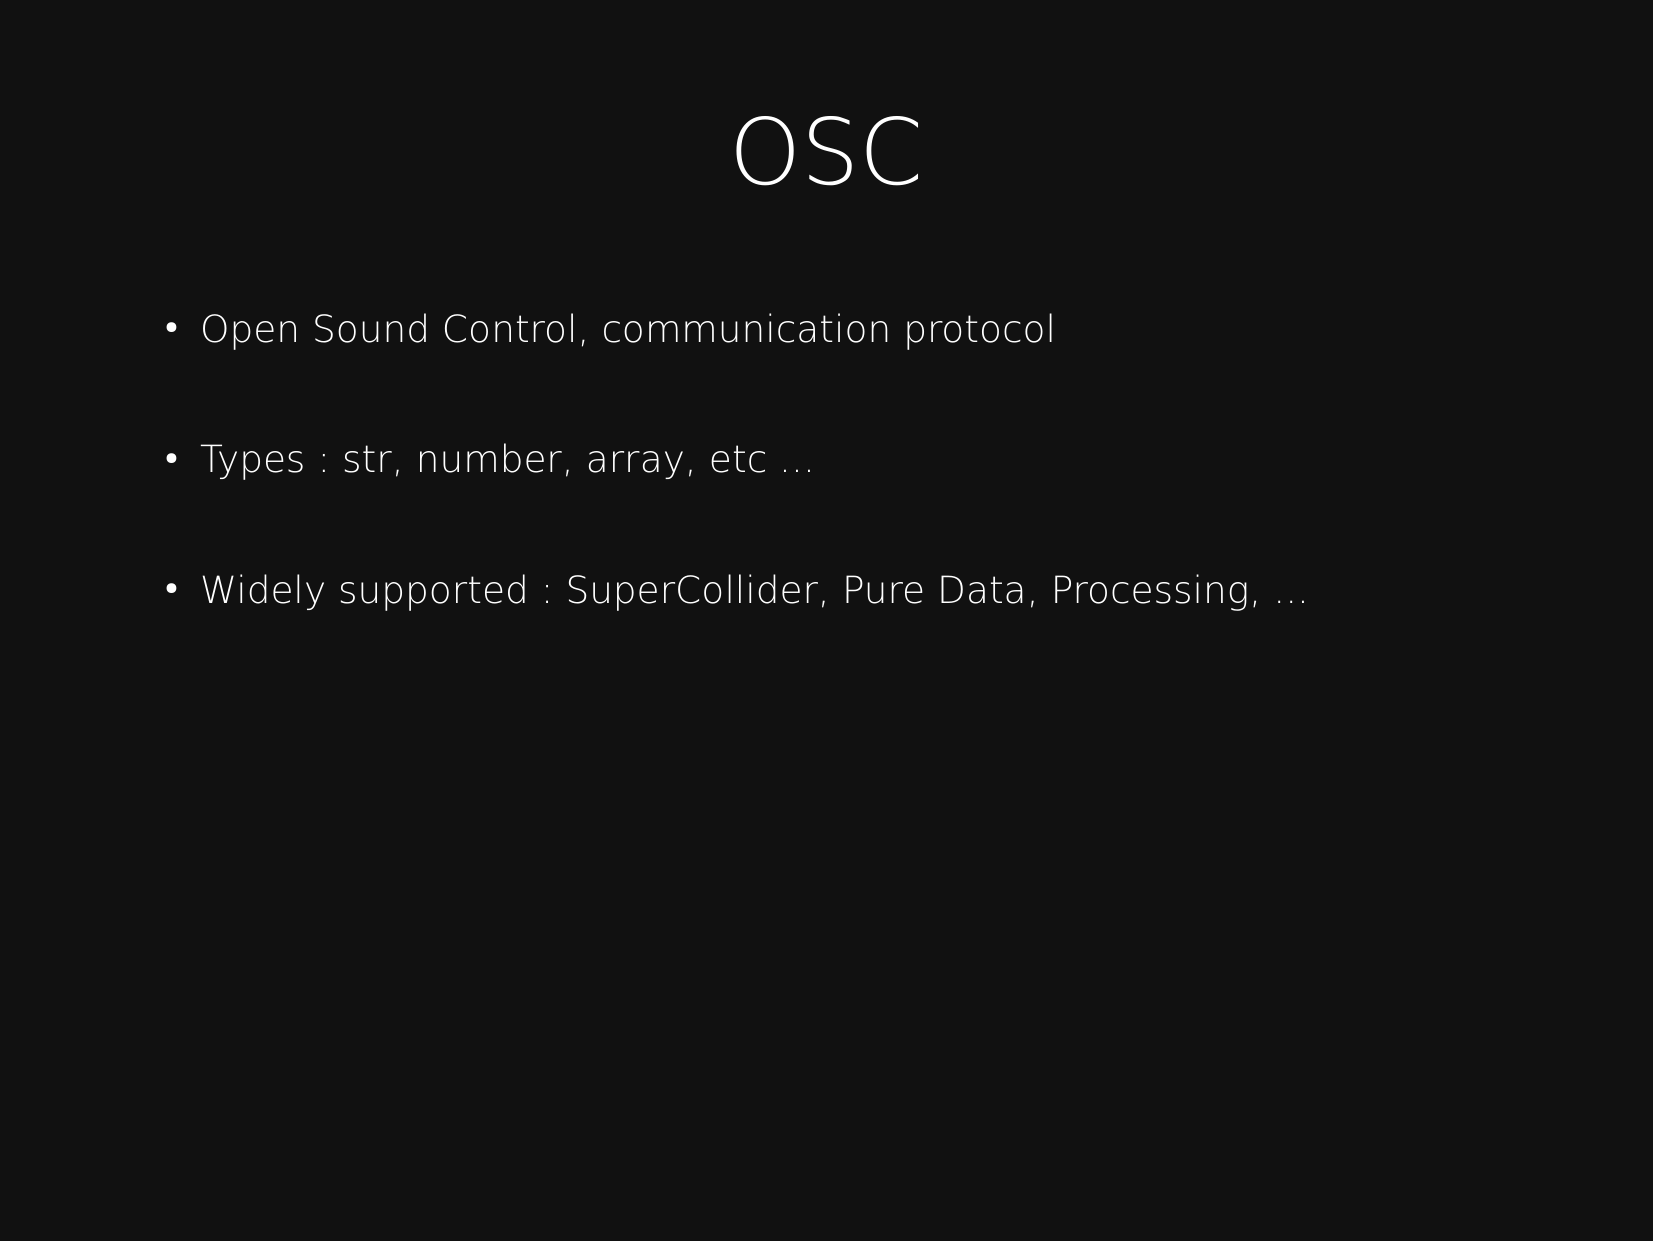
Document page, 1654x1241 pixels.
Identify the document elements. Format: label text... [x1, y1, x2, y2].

text_box Open Sound Control, communication protocol Types : str, number, array, etc ... Widely supported : SuperCollider, Pure Data, Processing, ... [150, 300, 1501, 1141]
title OSC [82, 49, 1571, 257]
